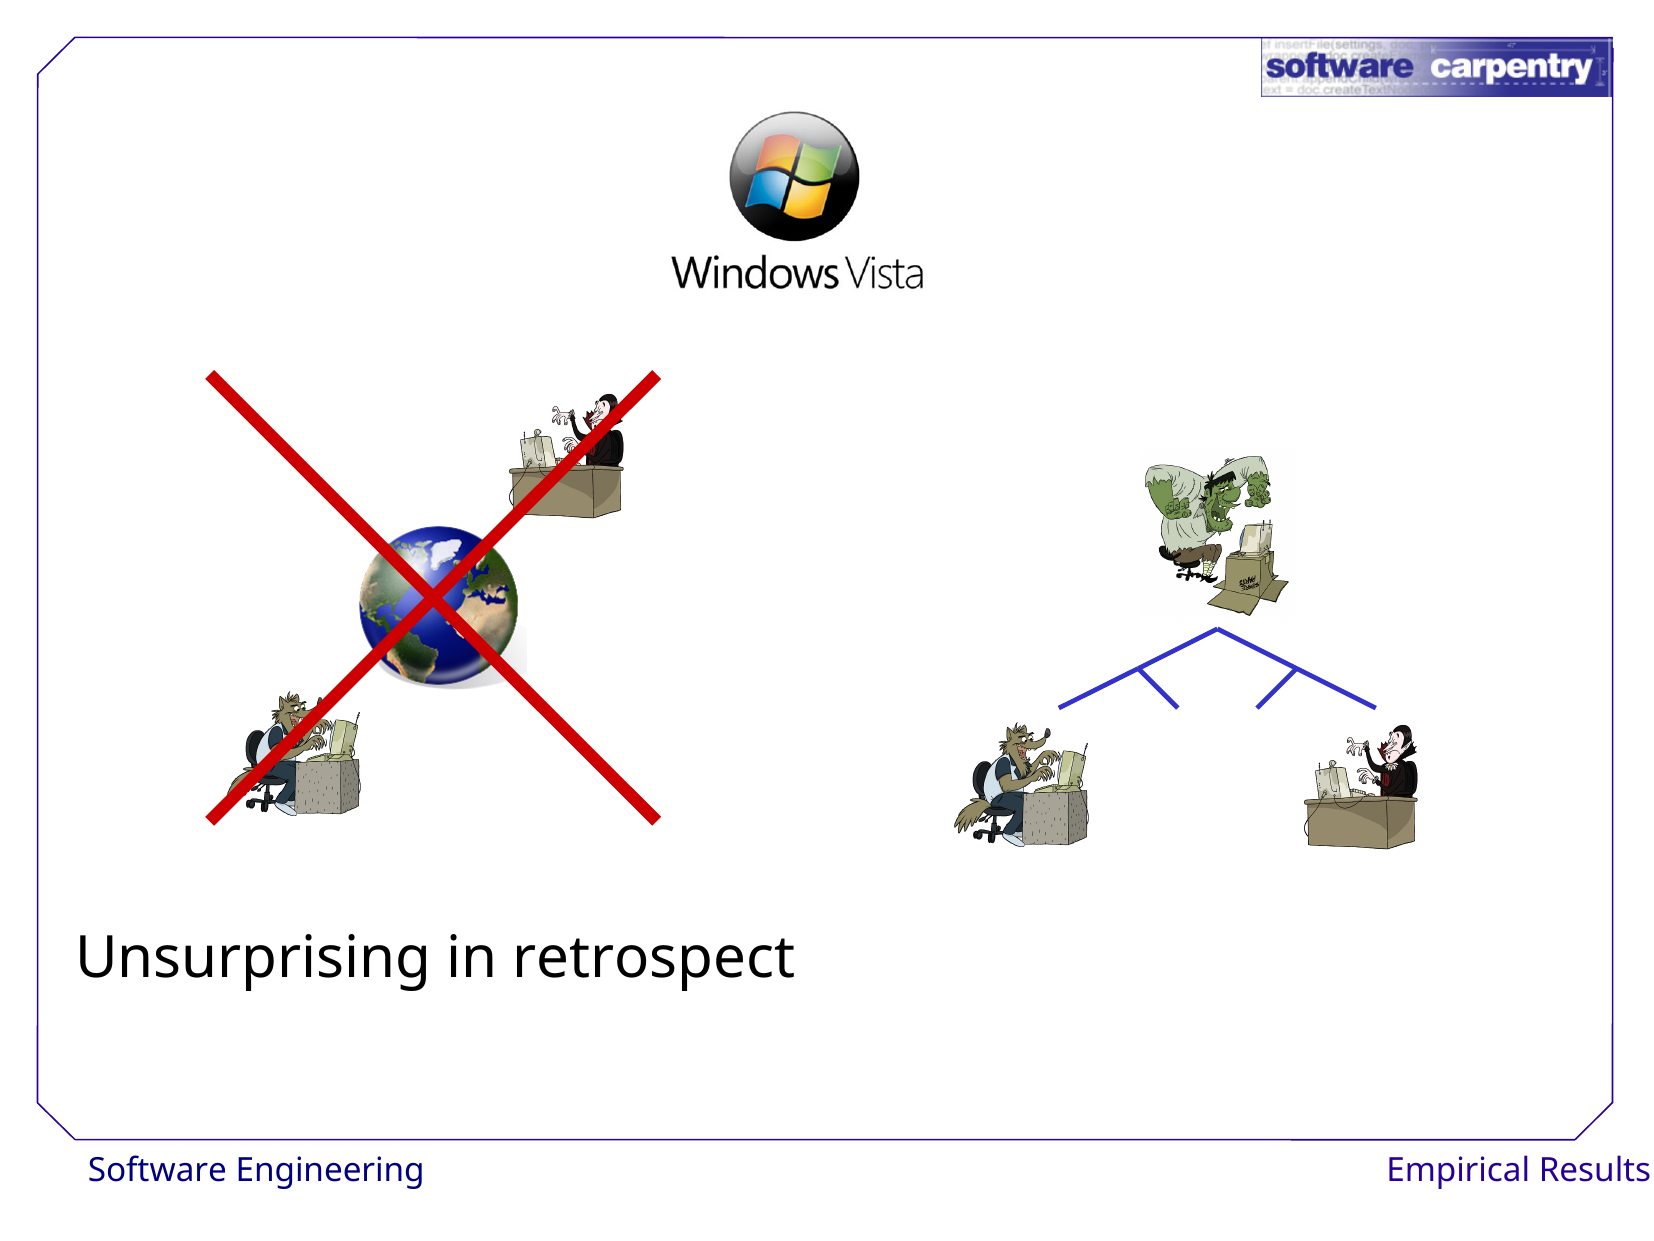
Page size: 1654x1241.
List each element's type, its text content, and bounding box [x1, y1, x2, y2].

picture [222, 683, 338, 799]
picture [443, 412, 629, 681]
picture [949, 714, 1100, 859]
picture [670, 109, 931, 296]
picture [344, 519, 423, 677]
picture [1261, 39, 1613, 97]
picture [362, 383, 629, 588]
picture [222, 608, 524, 828]
picture [1138, 449, 1298, 621]
text_box Unsurprising in retrospect [60, 876, 961, 997]
picture [1299, 714, 1423, 855]
